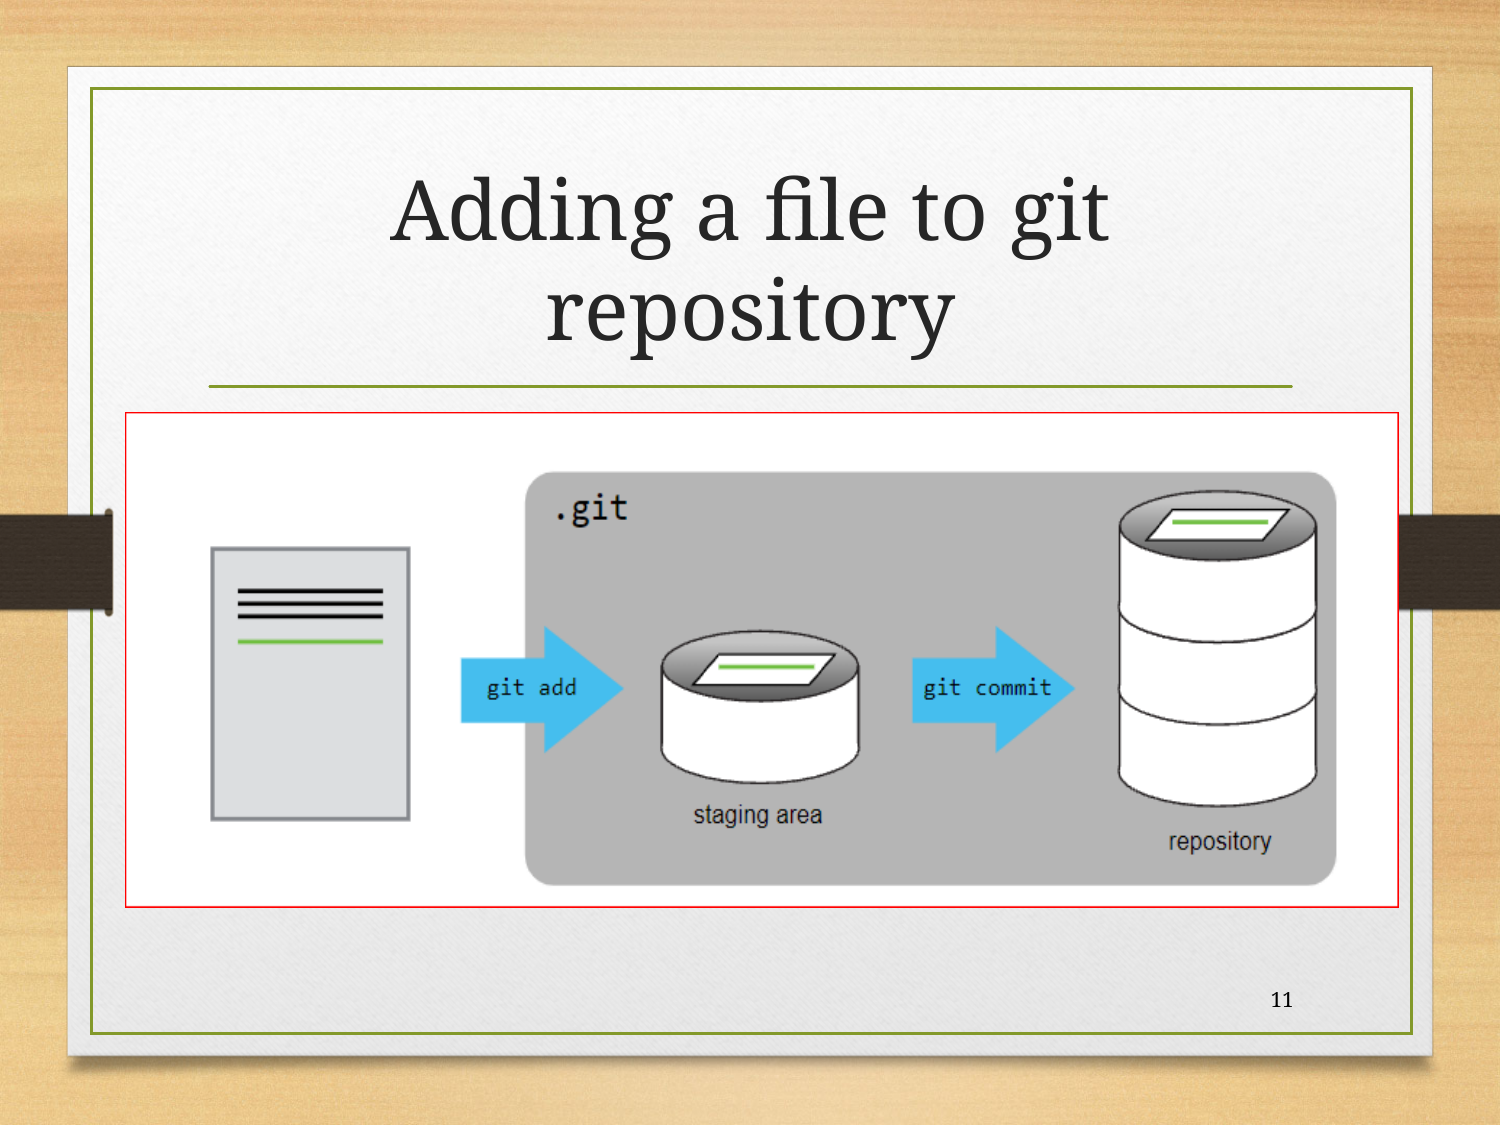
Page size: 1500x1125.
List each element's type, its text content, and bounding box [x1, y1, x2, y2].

picture [0, 0, 1500, 1125]
title Adding a file to git repository [192, 150, 1309, 365]
text_box <number> [1243, 977, 1309, 1024]
